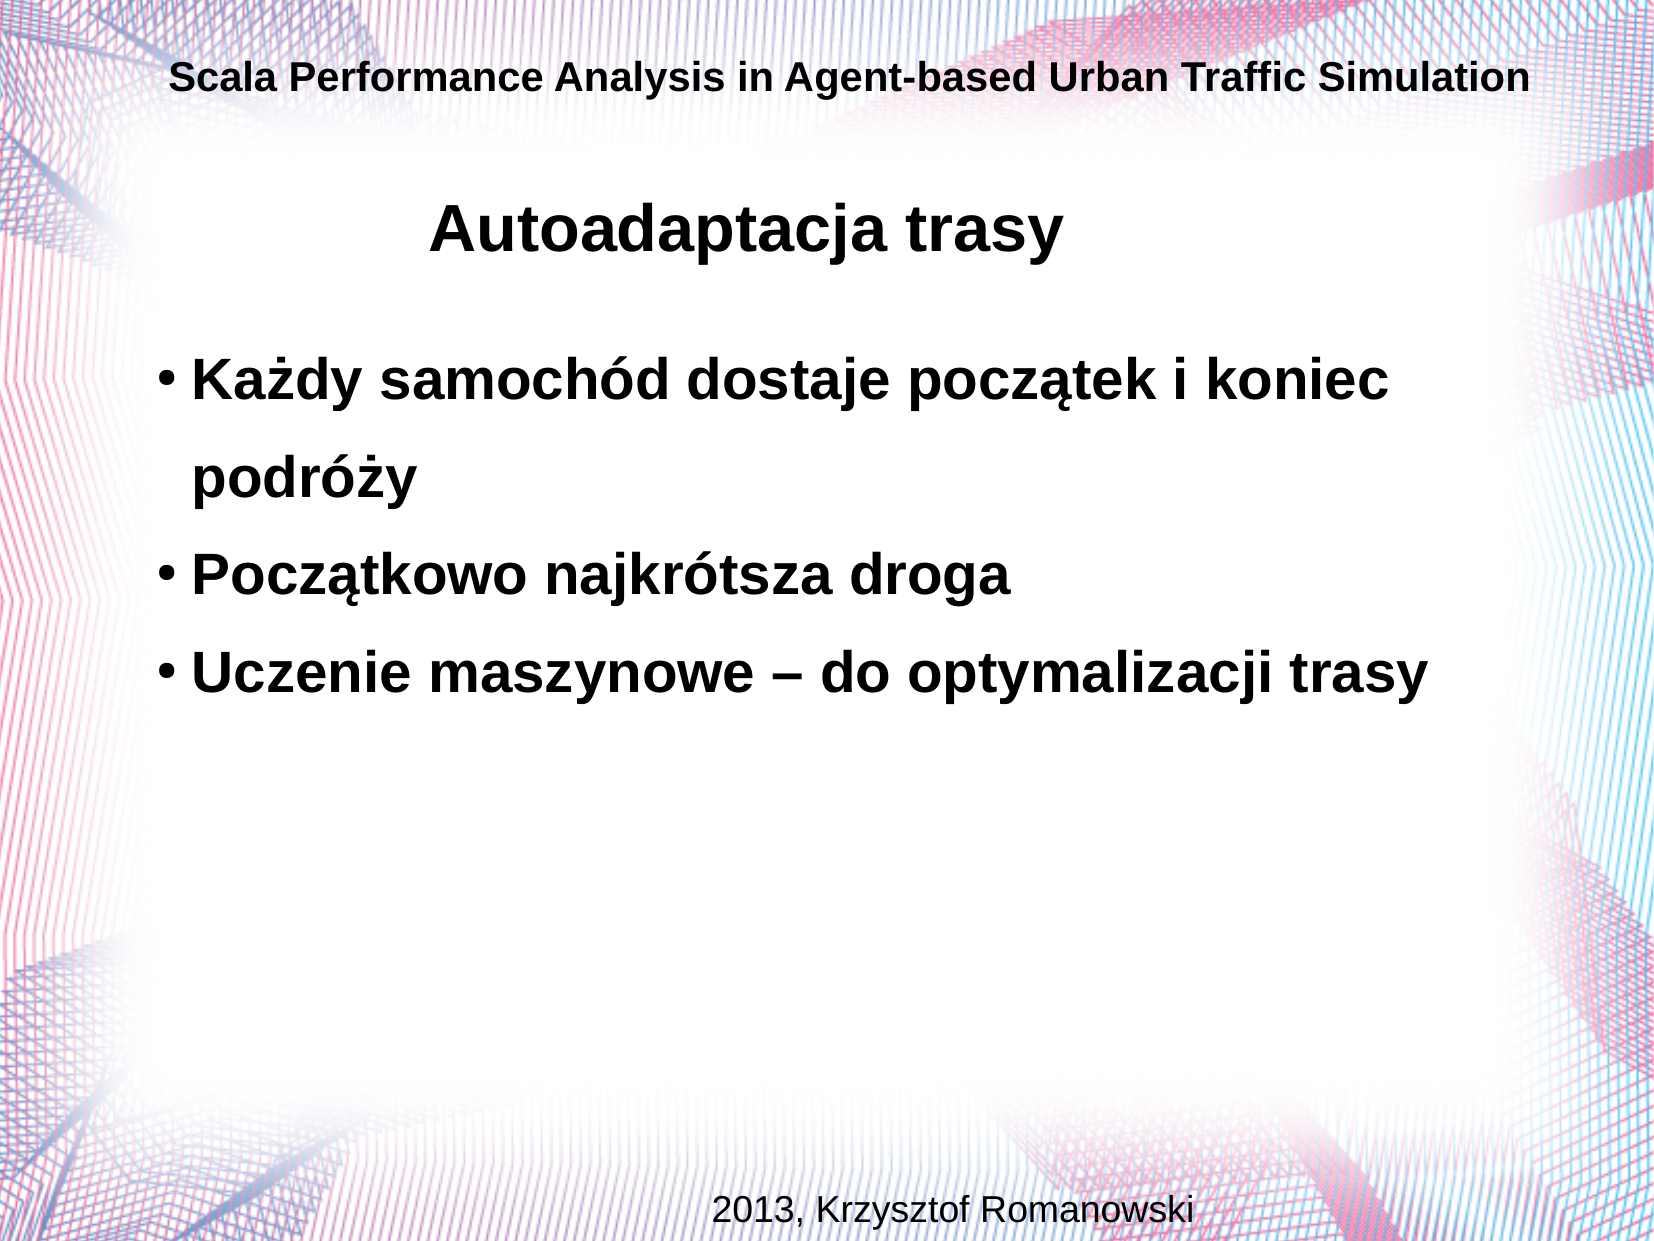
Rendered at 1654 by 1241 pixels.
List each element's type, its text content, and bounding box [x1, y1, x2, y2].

text_box Scala Performance Analysis in Agent-based Urban Traffic Simulation [153, 23, 1560, 155]
picture [0, 0, 1654, 1241]
text_box Każdy samochód dostaje początek i koniec podróży Początkowo najkrótsza droga Uczenie maszynowe – do optymalizacji trasy [141, 307, 1453, 993]
text_box 2013, Krzysztof Romanowski [696, 1159, 1276, 1217]
text_box Autoadaptacja trasy [413, 146, 1571, 237]
